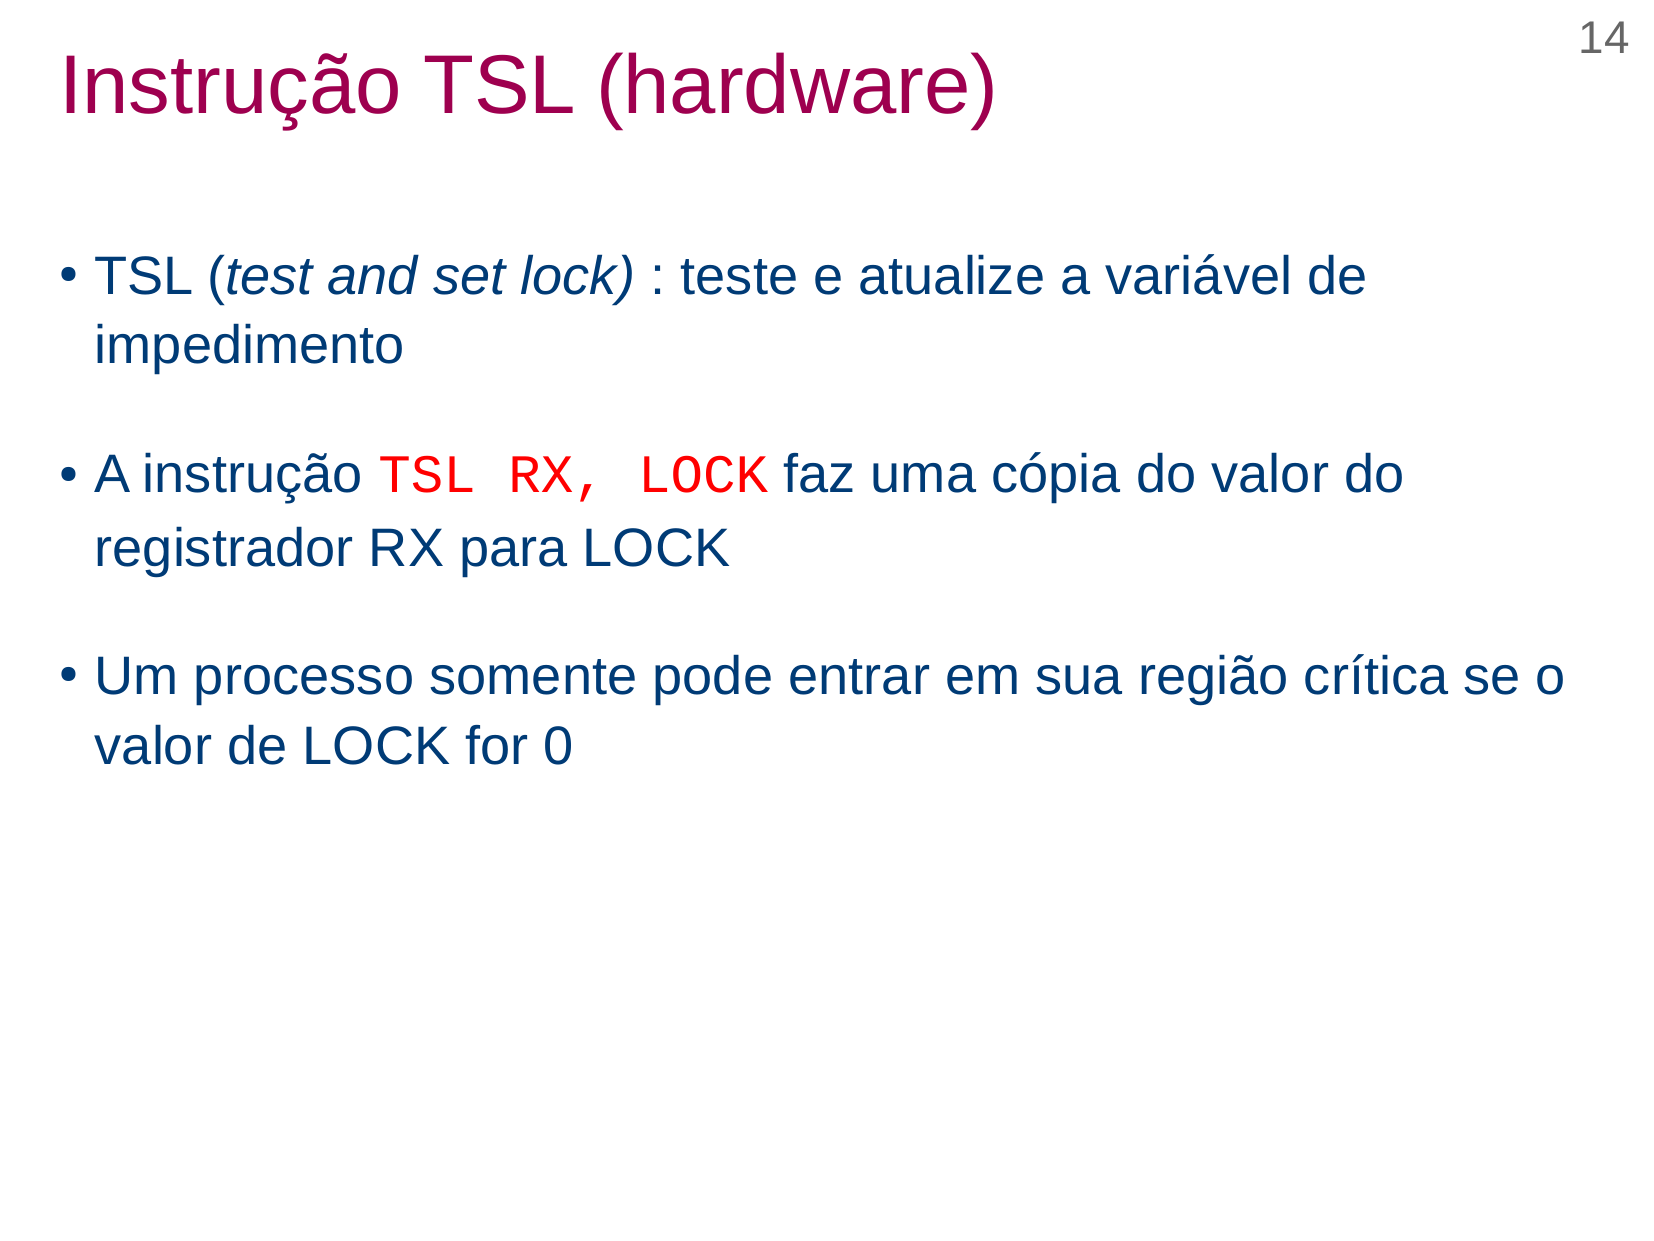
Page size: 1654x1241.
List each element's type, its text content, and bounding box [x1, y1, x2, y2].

title Instrução TSL (hardware) [59, 29, 1595, 148]
list TSL (test and set lock) : teste e atualize a variável de impedimento A instrução TSL RX, LOCK faz uma cópia do valor do registrador RX para LOCK Um processo somente pode entrar em sua região crítica se o valor de LOCK for 0 [59, 236, 1595, 1211]
